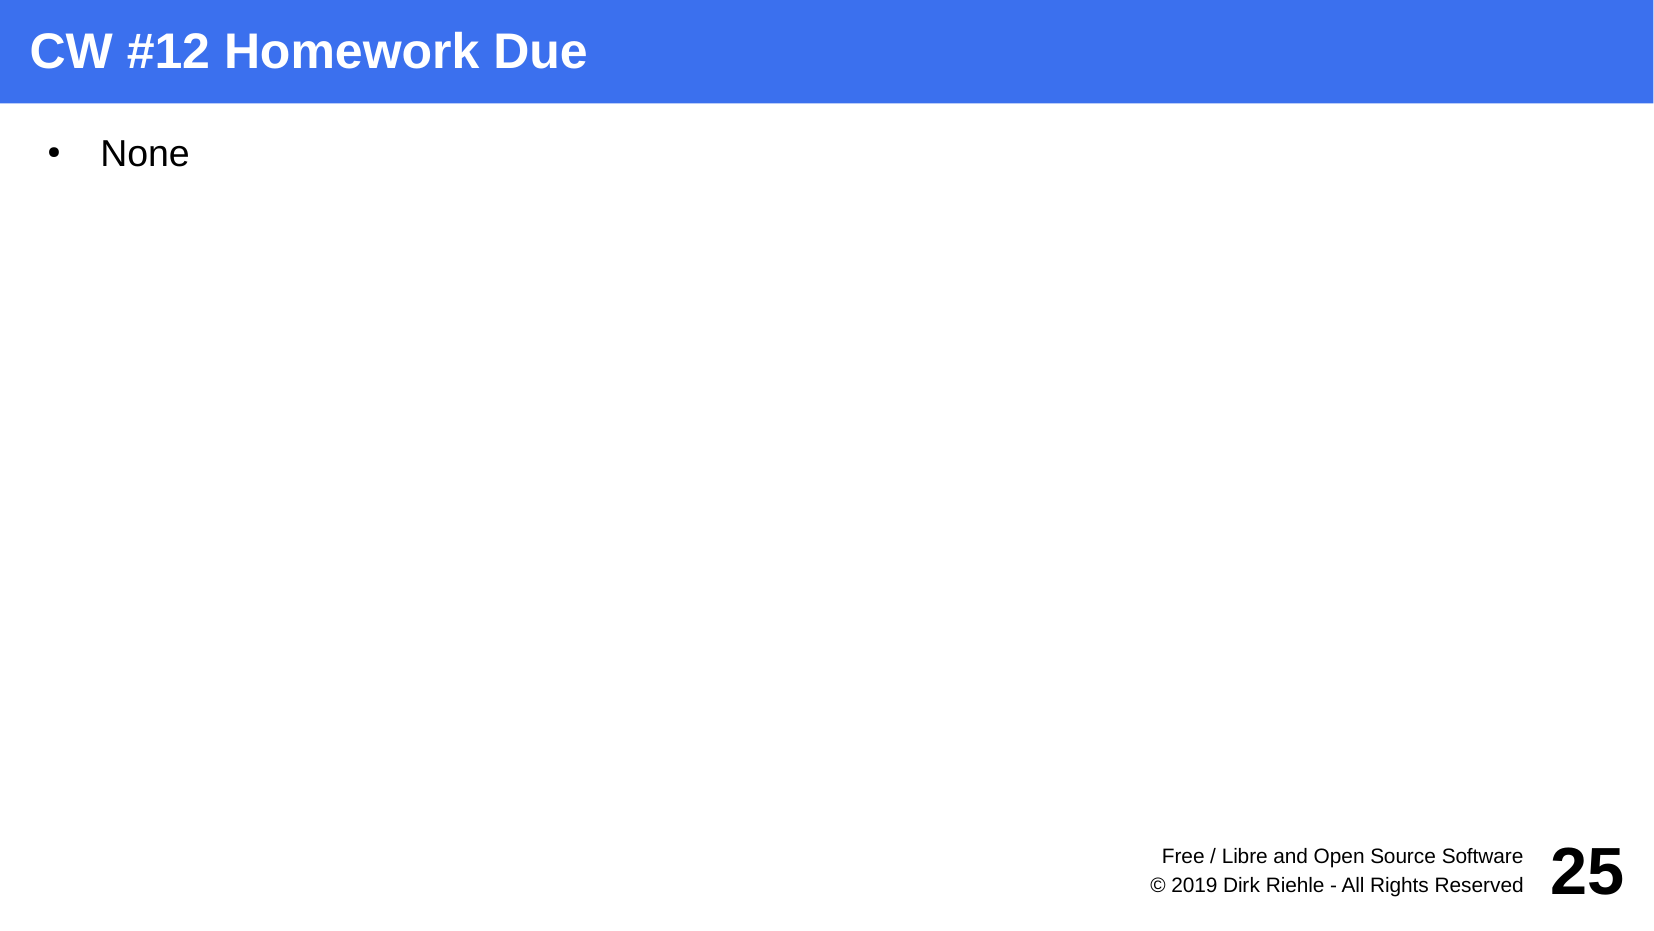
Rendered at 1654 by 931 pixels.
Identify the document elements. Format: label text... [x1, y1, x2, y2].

list None [29, 132, 1625, 813]
title CW #12 Homework Due [0, 0, 1654, 104]
